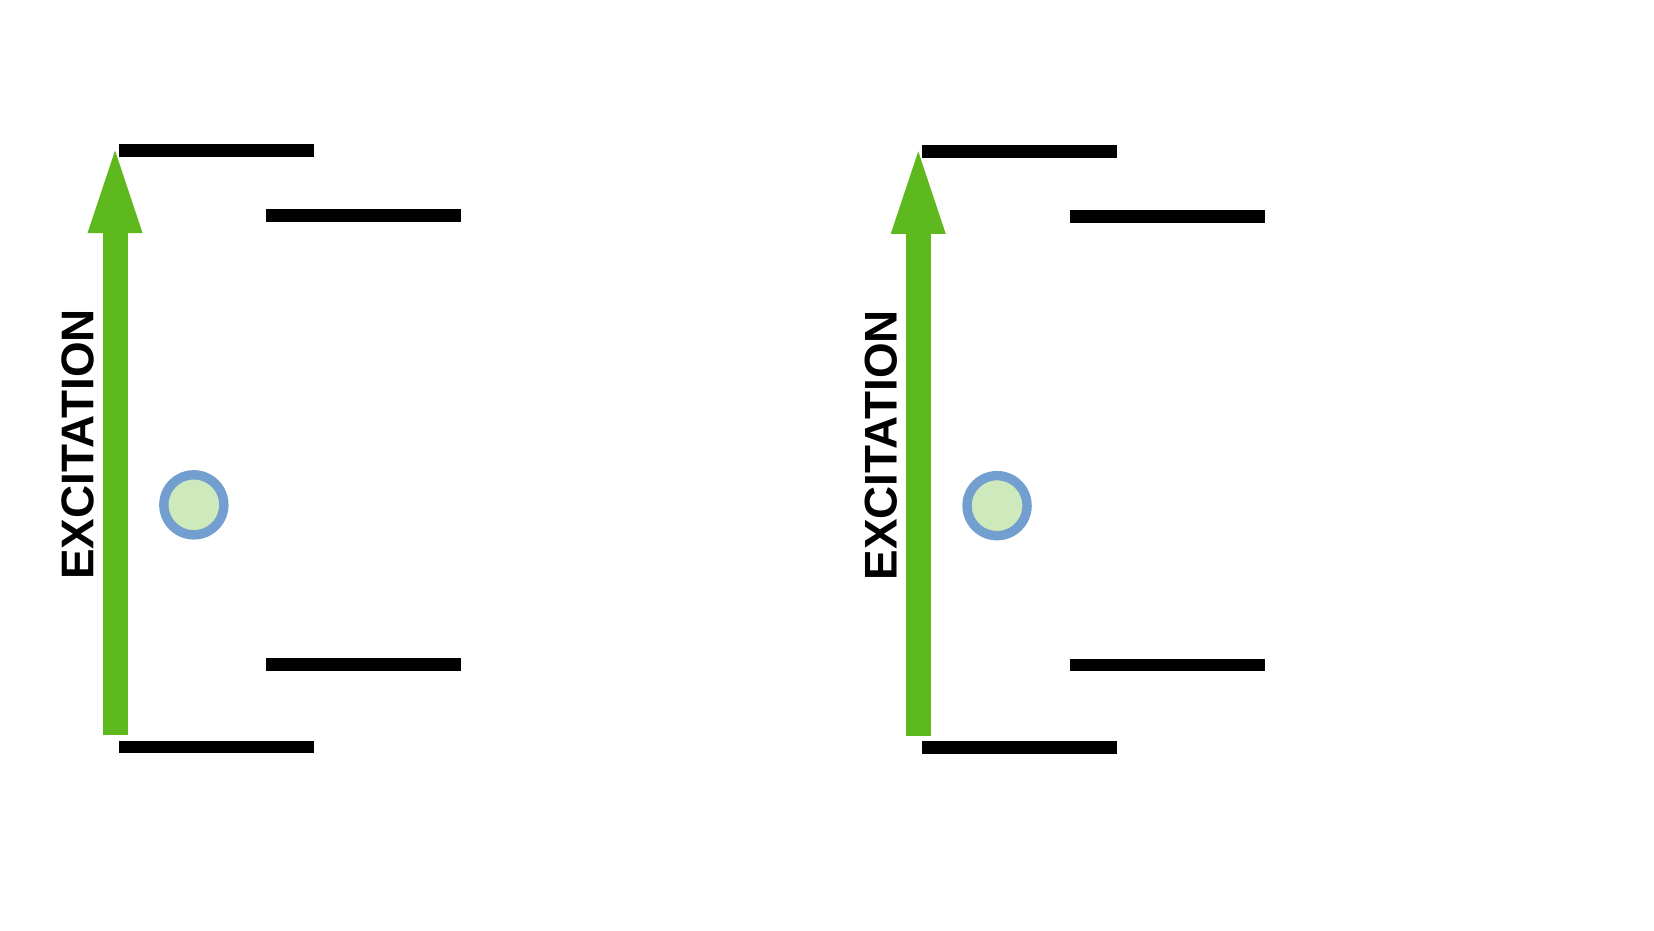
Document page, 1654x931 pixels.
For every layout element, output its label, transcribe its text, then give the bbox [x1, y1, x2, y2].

text_box EXCITATION [44, 189, 111, 700]
text_box [967, 475, 1028, 536]
text_box EXCITATION [847, 190, 914, 701]
text_box [163, 474, 224, 535]
